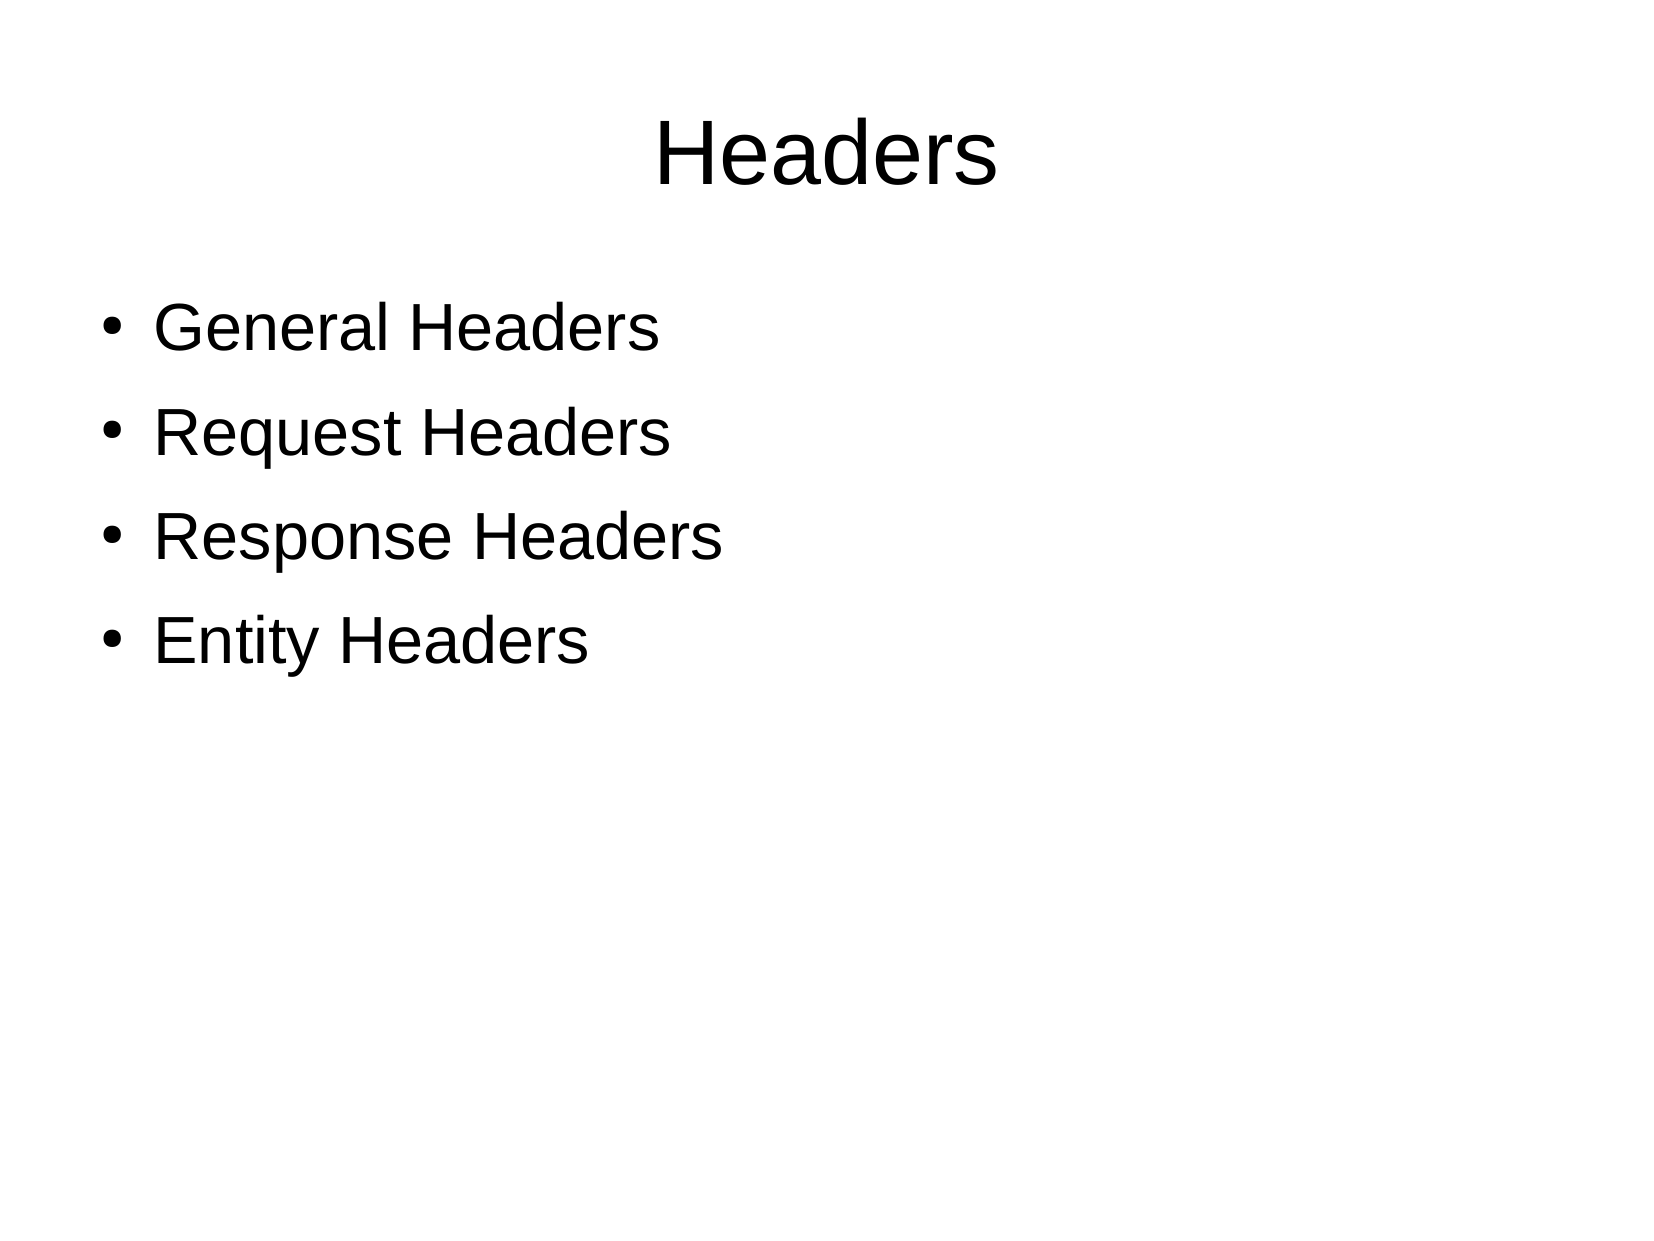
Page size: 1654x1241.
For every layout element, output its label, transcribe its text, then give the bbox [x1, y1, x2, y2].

list General Headers Request Headers Response Headers Entity Headers [82, 290, 1571, 1010]
title Headers [82, 49, 1571, 257]
